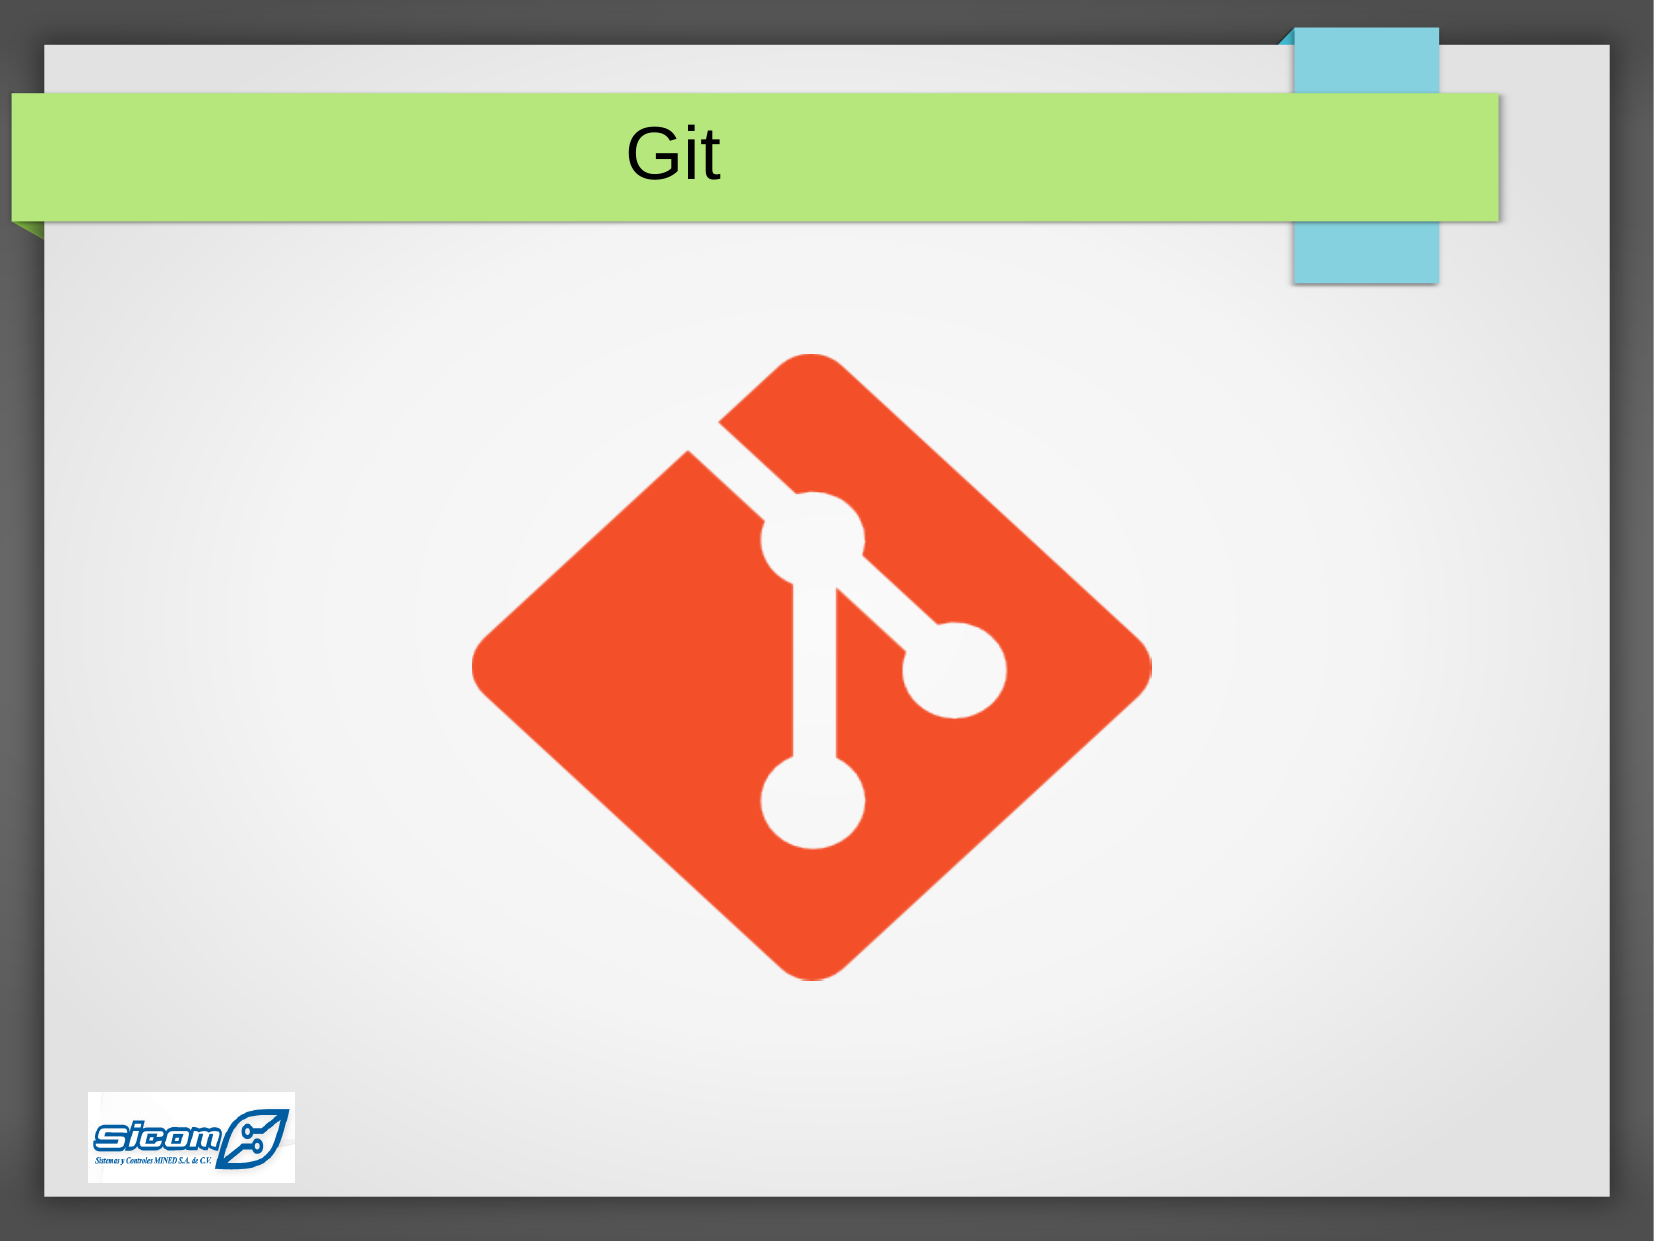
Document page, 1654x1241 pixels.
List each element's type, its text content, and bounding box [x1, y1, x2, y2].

title Git [82, 94, 1264, 213]
picture [0, 0, 1654, 1241]
